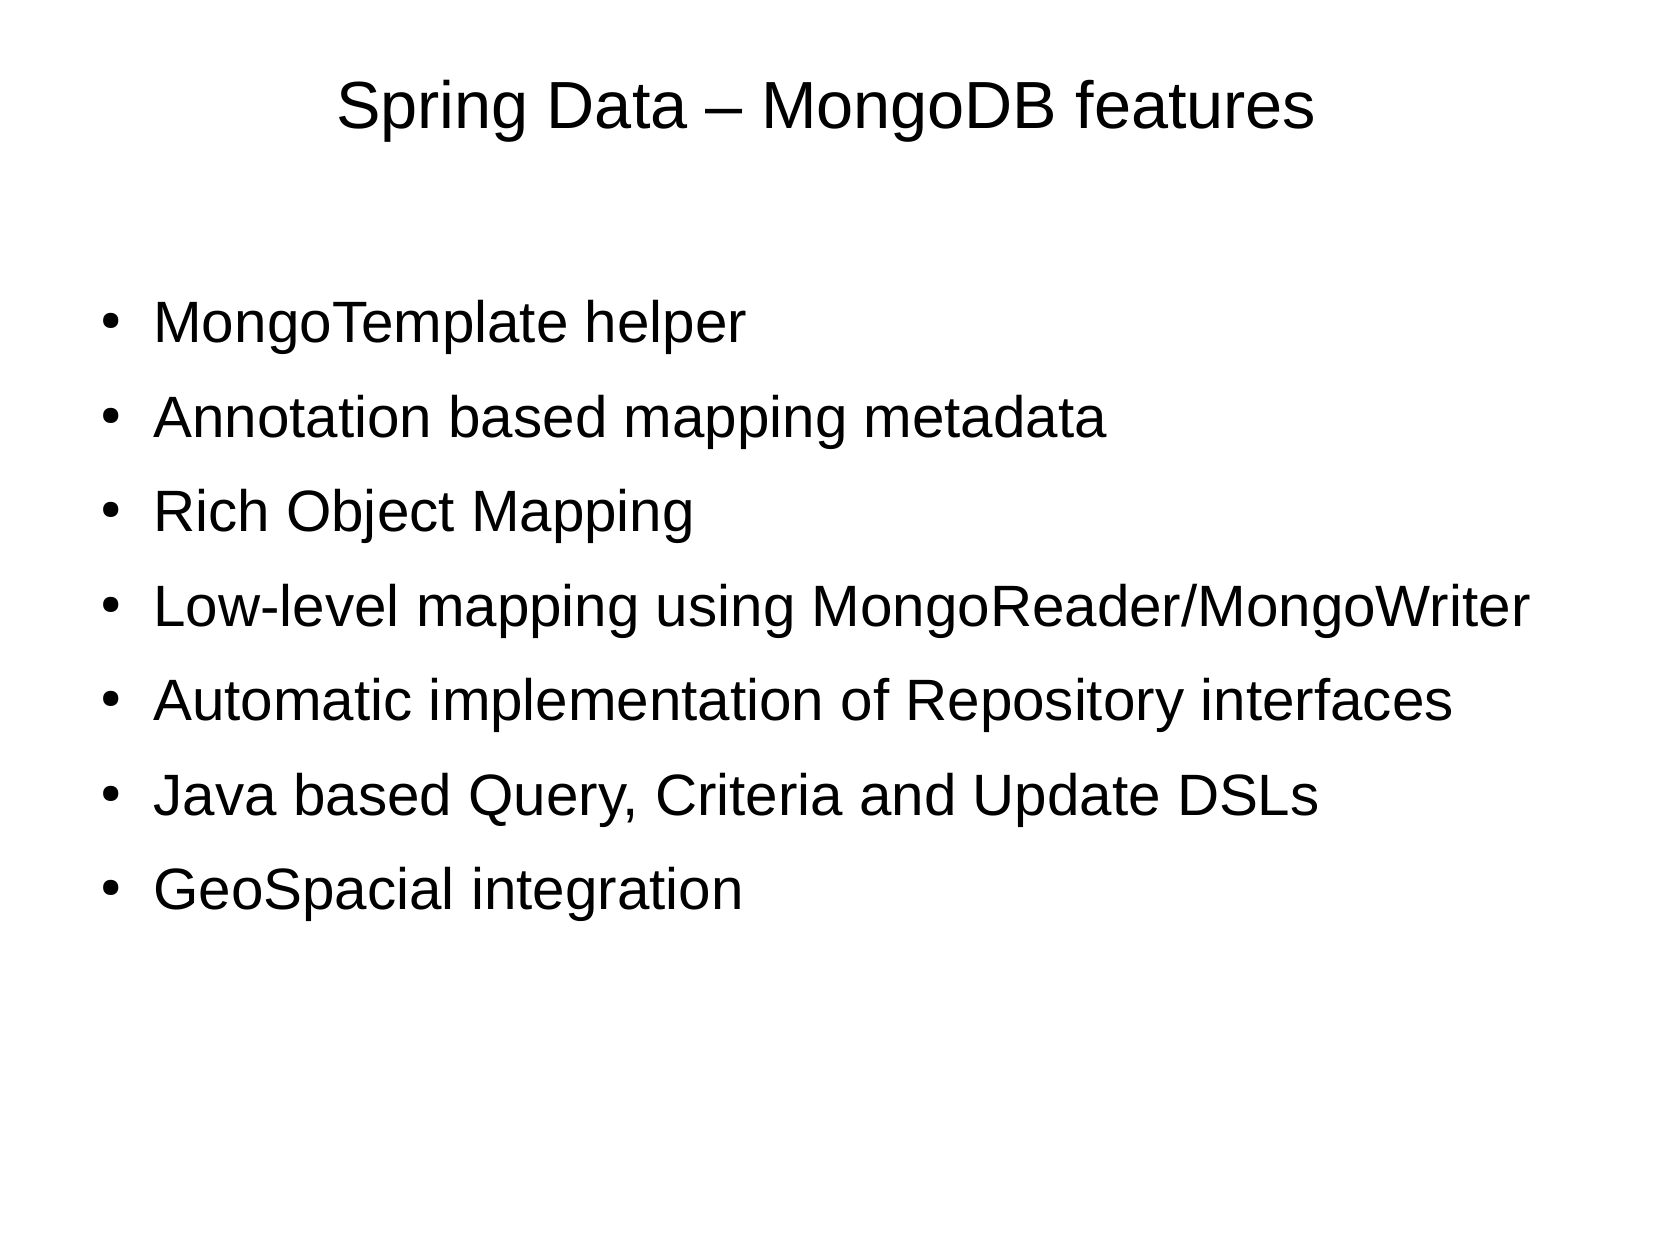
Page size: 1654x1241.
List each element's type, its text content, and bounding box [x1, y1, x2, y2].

list MongoTemplate helper Annotation based mapping metadata Rich Object Mapping Low-level mapping using MongoReader/MongoWriter Automatic implementation of Repository interfaces Java based Query, Criteria and Update DSLs GeoSpacial integration [82, 290, 1538, 1010]
title Spring Data – MongoDB features [82, 49, 1571, 162]
